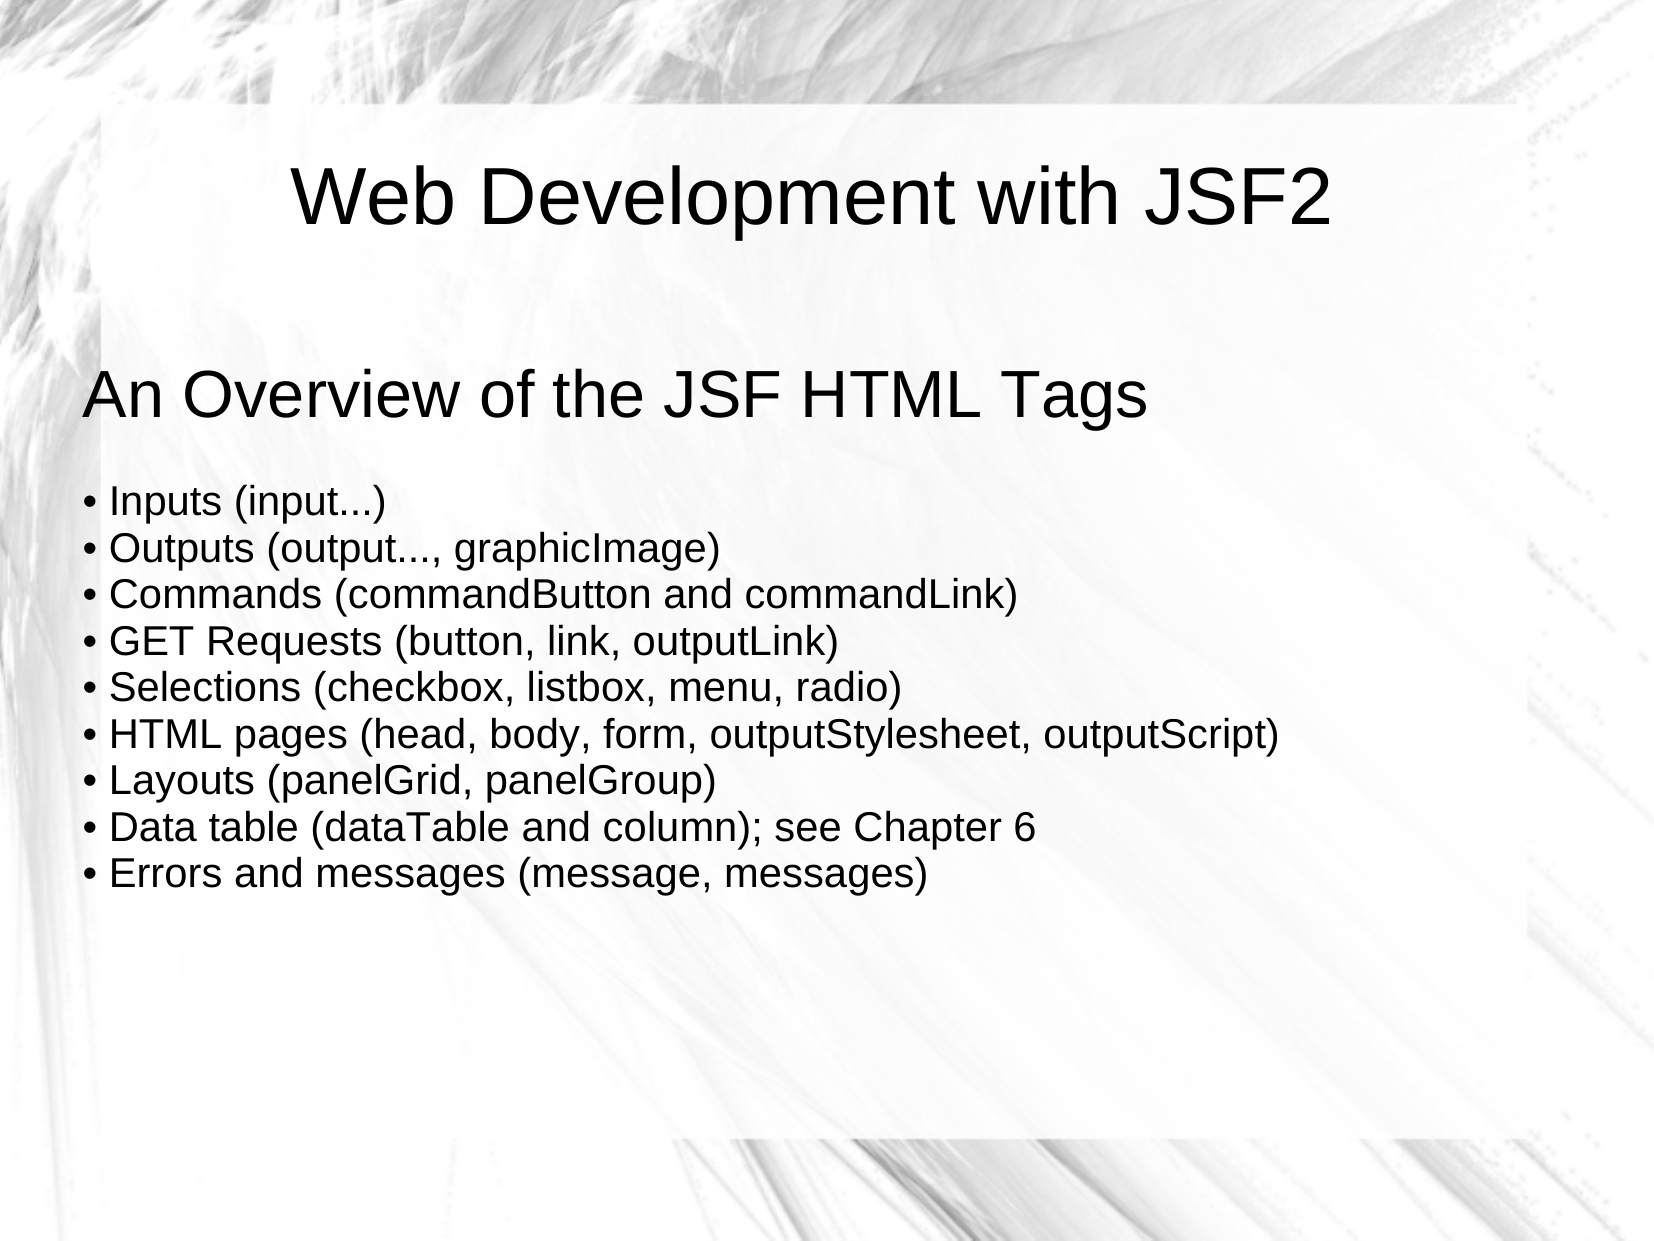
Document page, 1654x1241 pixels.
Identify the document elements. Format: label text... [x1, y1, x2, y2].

title Web Development with JSF2 [118, 112, 1506, 281]
subtitle An Overview of the JSF HTML Tags • Inputs (input...) • Outputs (output..., graphicImage) • Commands (commandButton and commandLink) • GET Requests (button, link, outputLink) • Selections (checkbox, listbox, menu, radio) • HTML pages (head, body, form, outputStylesheet, outputScript) • Layouts (panelGrid, panelGroup) • Data table (dataTable and column); see Chapter 6 • Errors and messages (message, messages) [82, 290, 1538, 1010]
picture [0, 0, 1654, 1241]
